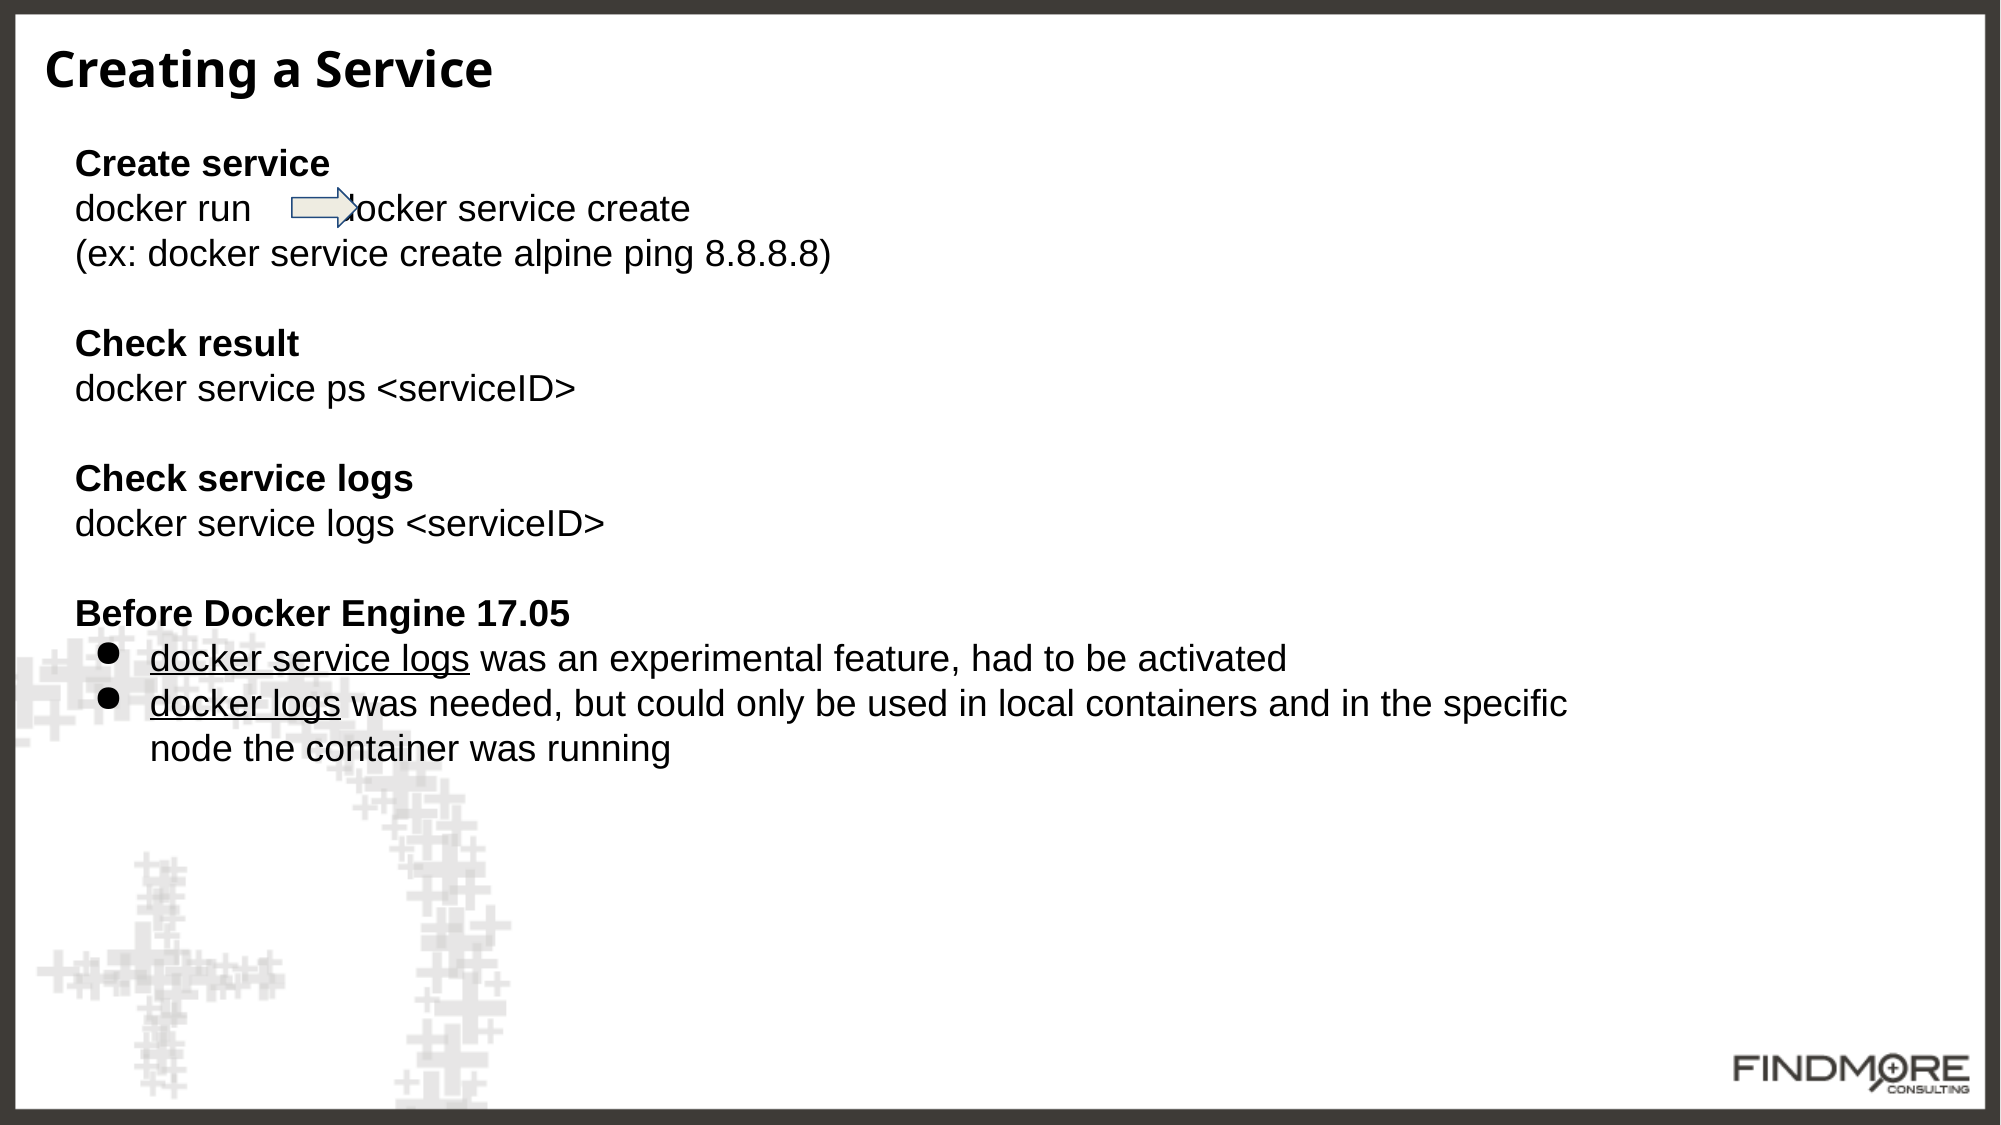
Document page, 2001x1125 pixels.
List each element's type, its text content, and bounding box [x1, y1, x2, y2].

picture [0, 0, 2001, 1125]
text_box Create service docker run docker service create (ex: docker service create alpine ping 8.8.8.8) Check result docker service ps <serviceID> Check service logs docker service logs <serviceID> Before Docker Engine 17.05 docker service logs was an experimental feature, had to be activated docker logs was needed, but could only be used in local containers and in the specific node the container was running [59, 123, 1664, 1075]
text_box Creating a Service [29, 30, 1950, 124]
text_box [291, 187, 358, 228]
